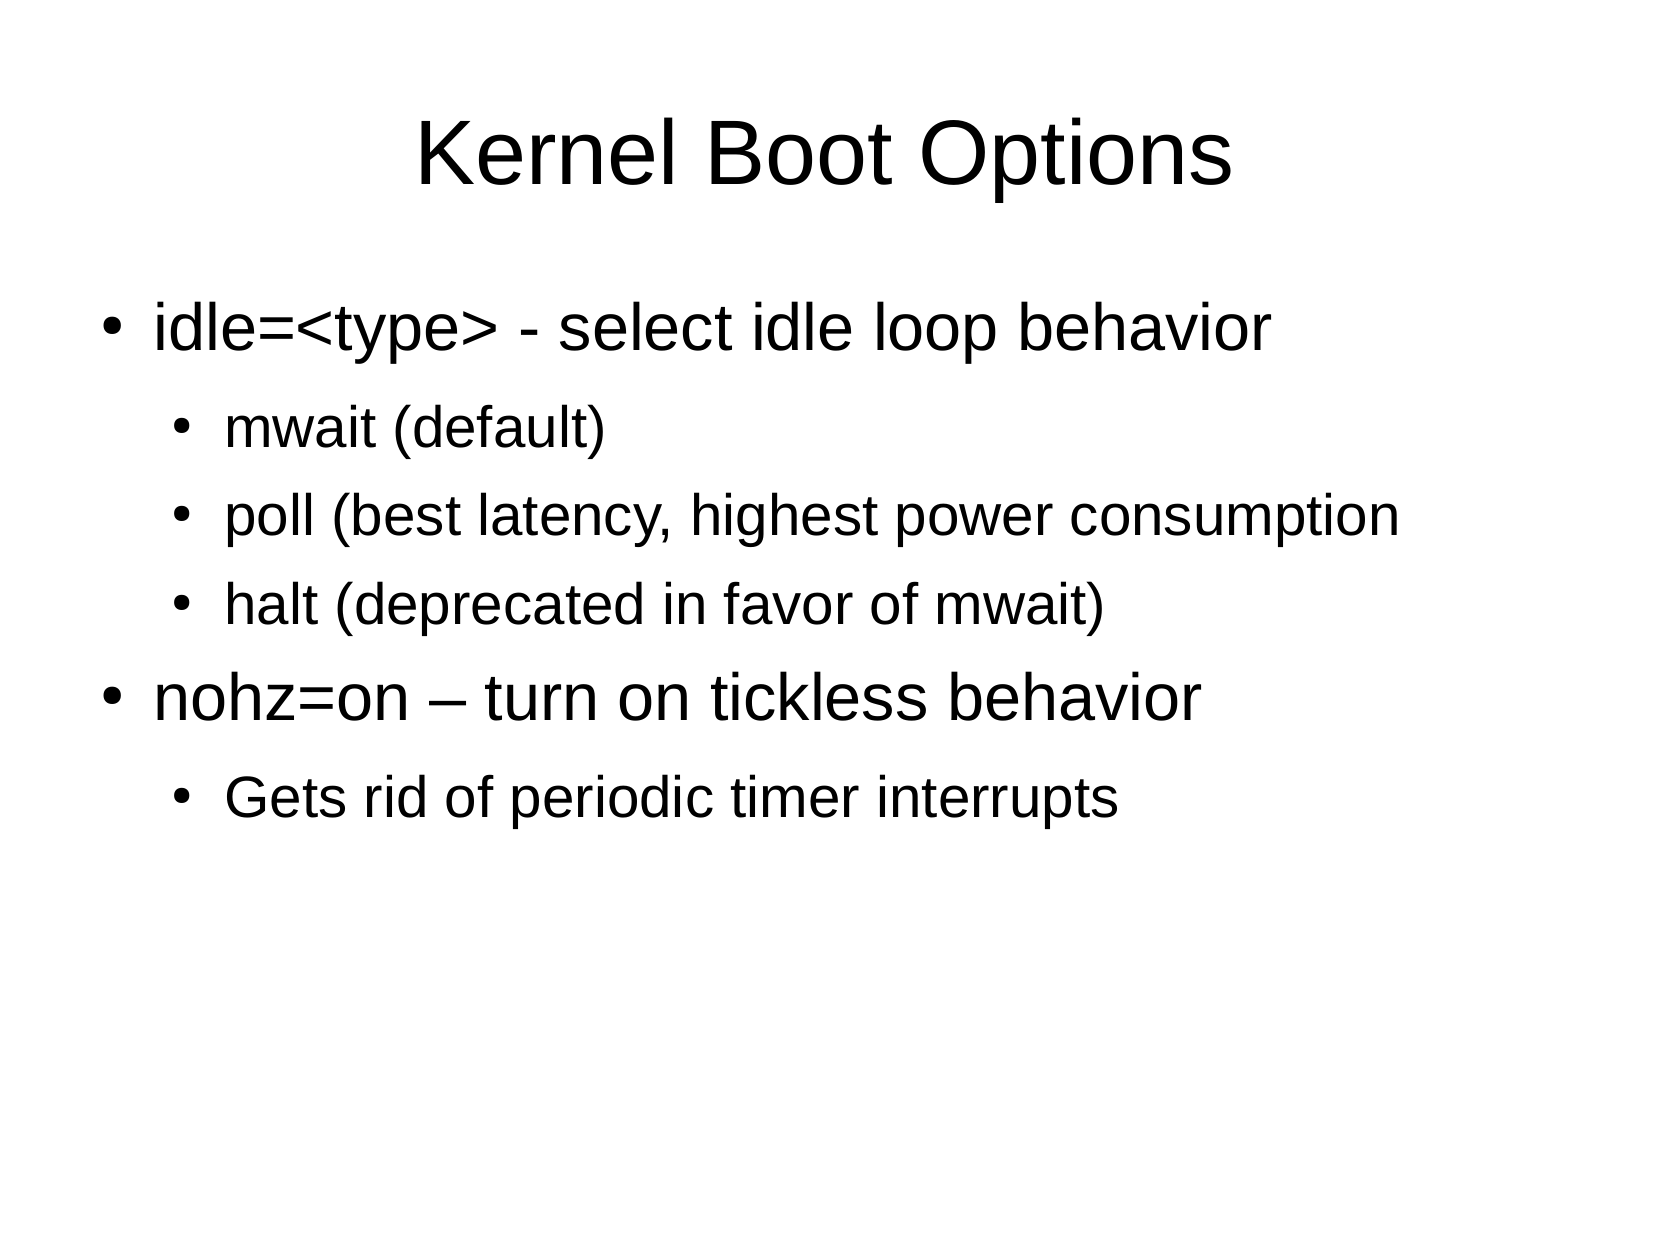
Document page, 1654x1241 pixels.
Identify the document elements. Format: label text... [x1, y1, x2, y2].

title Kernel Boot Options [82, 56, 1571, 250]
list idle=<type> - select idle loop behavior mwait (default) poll (best latency, highest power consumption halt (deprecated in favor of mwait) nohz=on – turn on tickless behavior Gets rid of periodic timer interrupts [82, 290, 1571, 1094]
